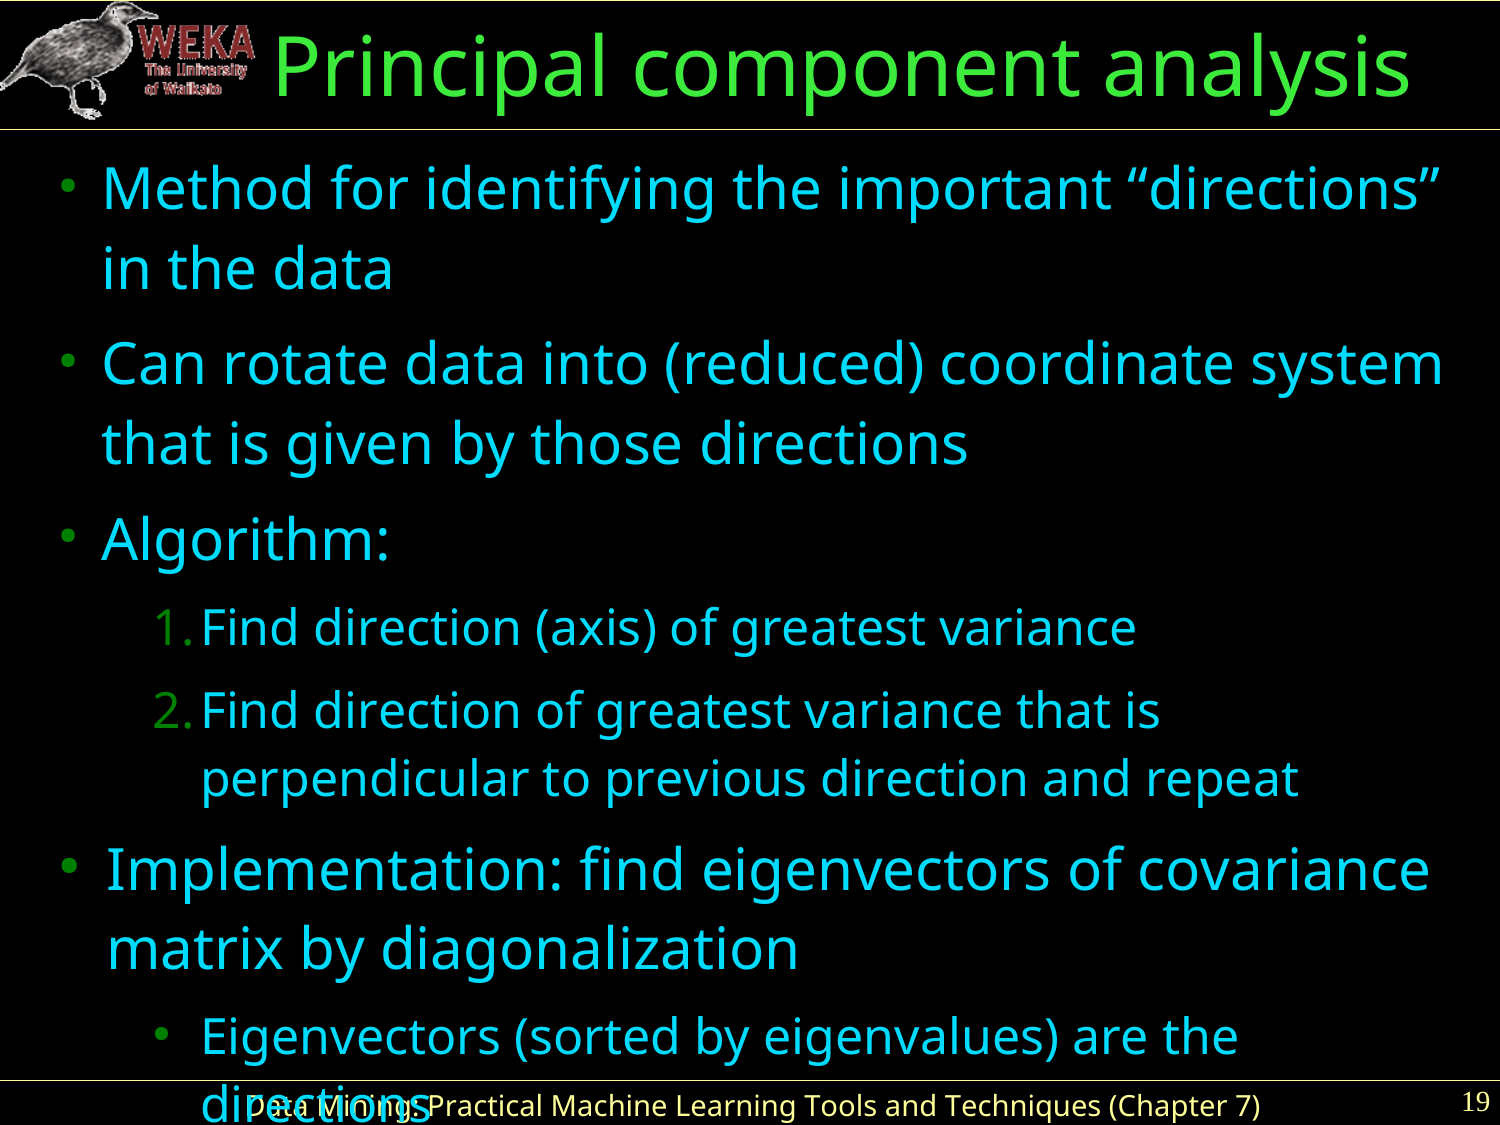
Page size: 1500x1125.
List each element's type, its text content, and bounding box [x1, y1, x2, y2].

title Principal component analysis [263, 0, 1500, 159]
picture [0, 1, 263, 129]
list Method for identifying the important “directions” in the data Can rotate data into (reduced) coordinate system that is given by those directions Algorithm: Find direction (axis) of greatest variance Find direction of greatest variance that is perpendicular to previous direction and repeat Implementation: find eigenvectors of covariance matrix by diagonalization Eigenvectors (sorted by eigenvalues) are the directions [59, 147, 1471, 1064]
